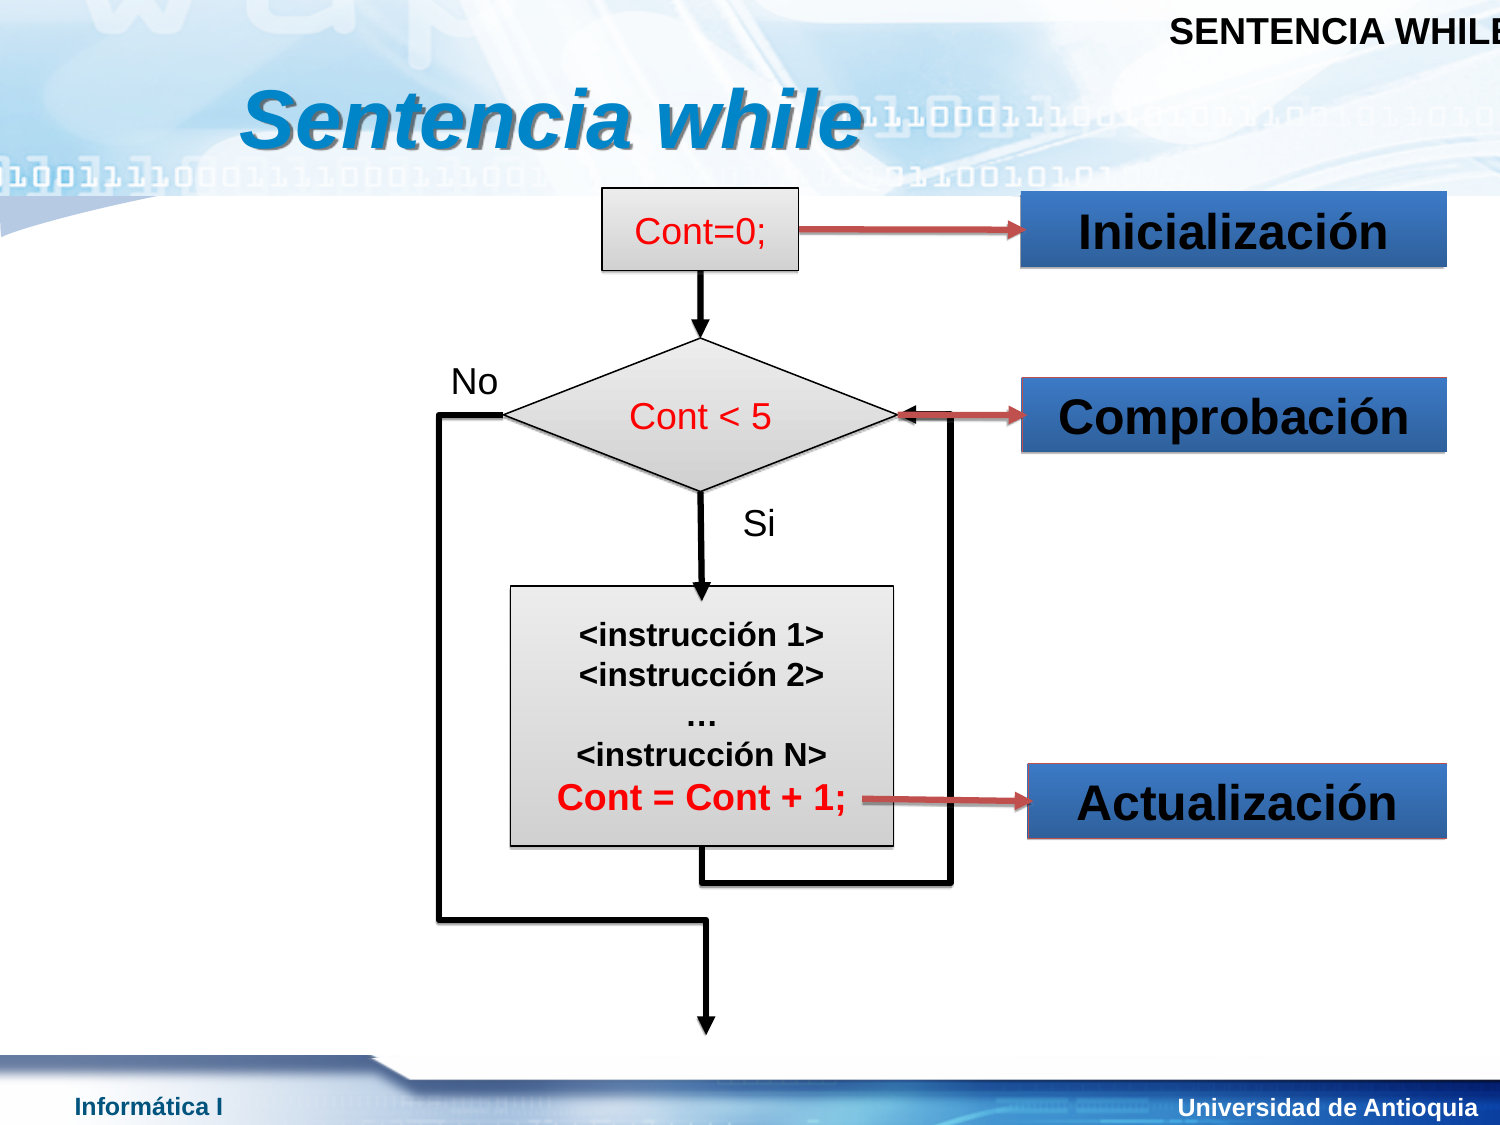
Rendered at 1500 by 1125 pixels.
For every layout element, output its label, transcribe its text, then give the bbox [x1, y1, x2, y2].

text_box Cont=0; [602, 187, 799, 271]
text_box Cont < 5 [503, 338, 897, 492]
text_box SENTENCIA WHILE [1155, 0, 1500, 59]
picture [0, 1055, 1500, 1125]
picture [0, 0, 1500, 196]
text_box Inicialización [1020, 191, 1447, 267]
text_box <instrucción 1> <instrucción 2> … <instrucción N> Cont = Cont + 1; [510, 586, 894, 846]
text_box Actualización [1027, 763, 1447, 839]
text_box Si [727, 491, 791, 552]
text_box No [435, 349, 514, 410]
text_box Comprobación [1021, 377, 1447, 452]
title Sentencia while [224, 57, 1438, 150]
